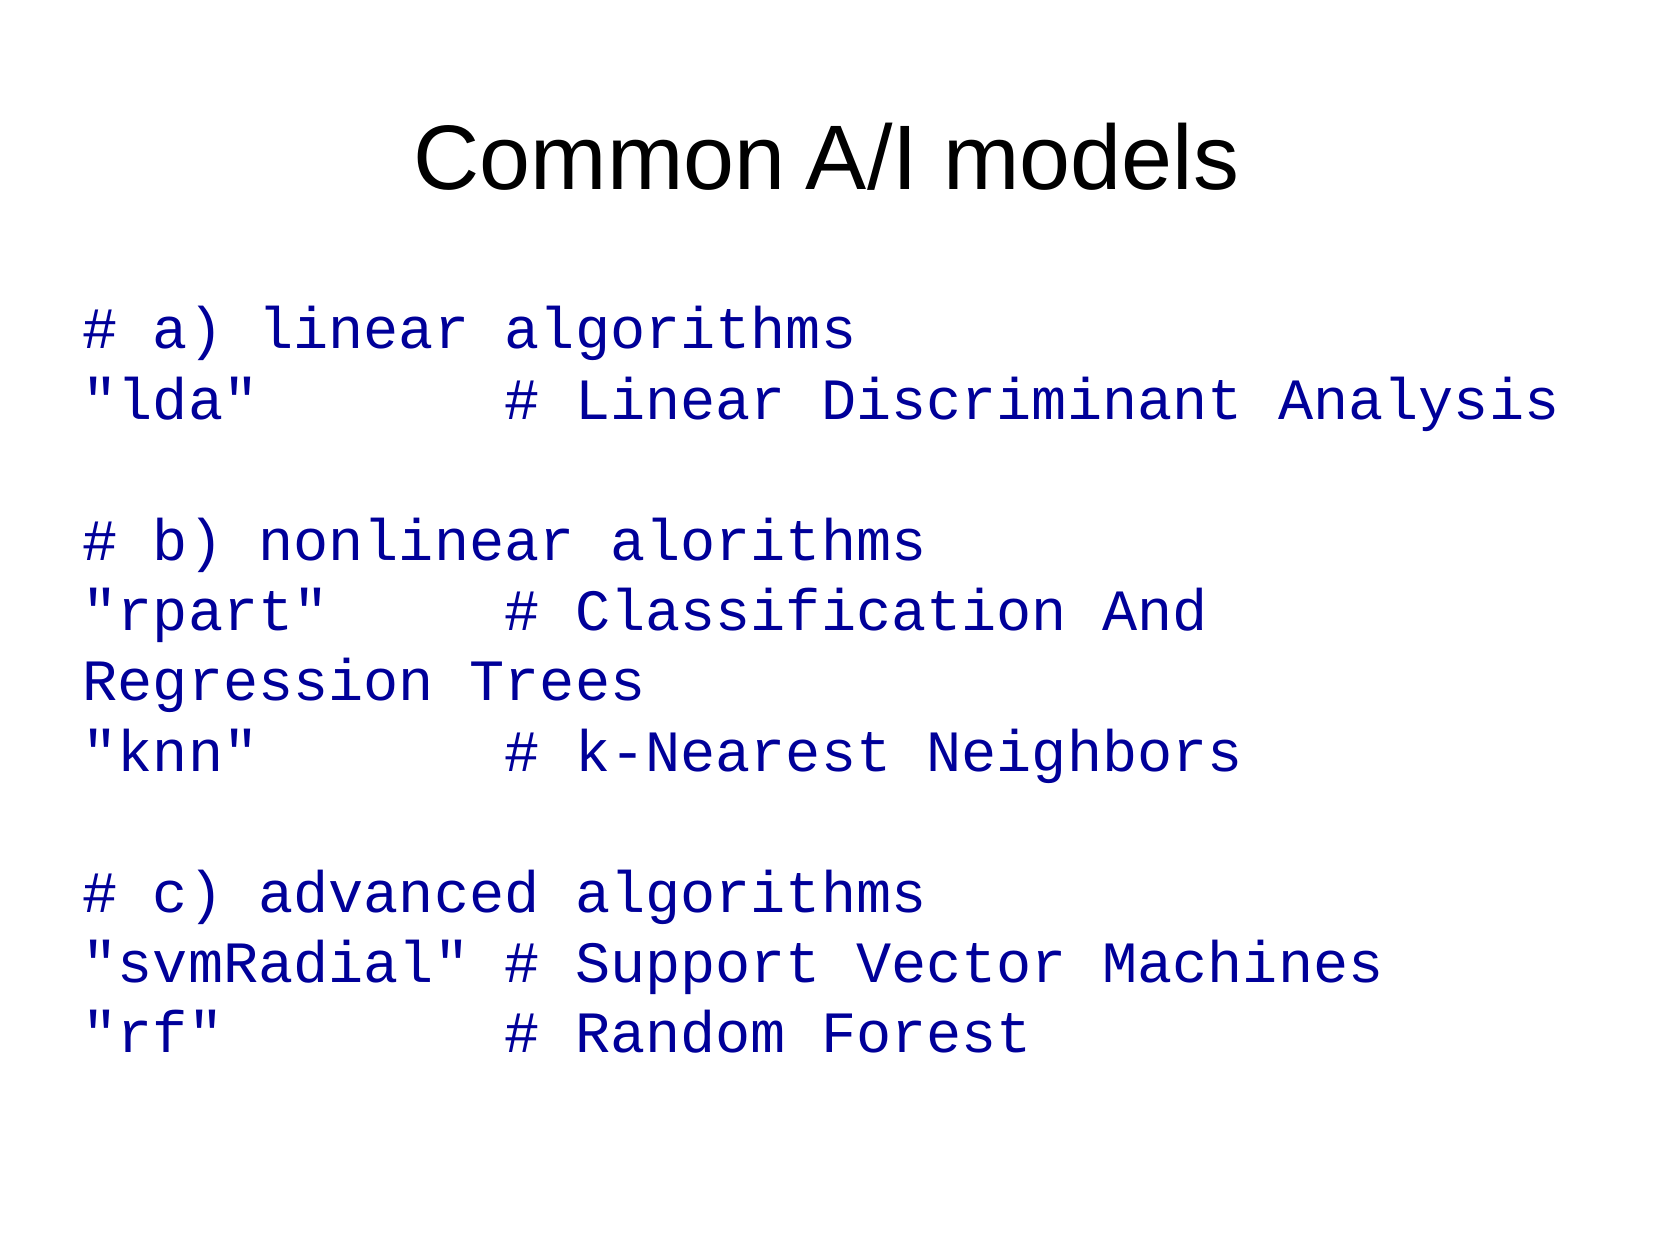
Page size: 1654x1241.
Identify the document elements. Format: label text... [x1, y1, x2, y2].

text_box # a) linear algorithms "lda" # Linear Discriminant Analysis # b) nonlinear alorithms "rpart" # Classification And Regression Trees "knn" # k-Nearest Neighbors # c) advanced algorithms "svmRadial" # Support Vector Machines "rf" # Random Forest [82, 290, 1571, 1087]
text_box Common A/I models [82, 49, 1571, 257]
